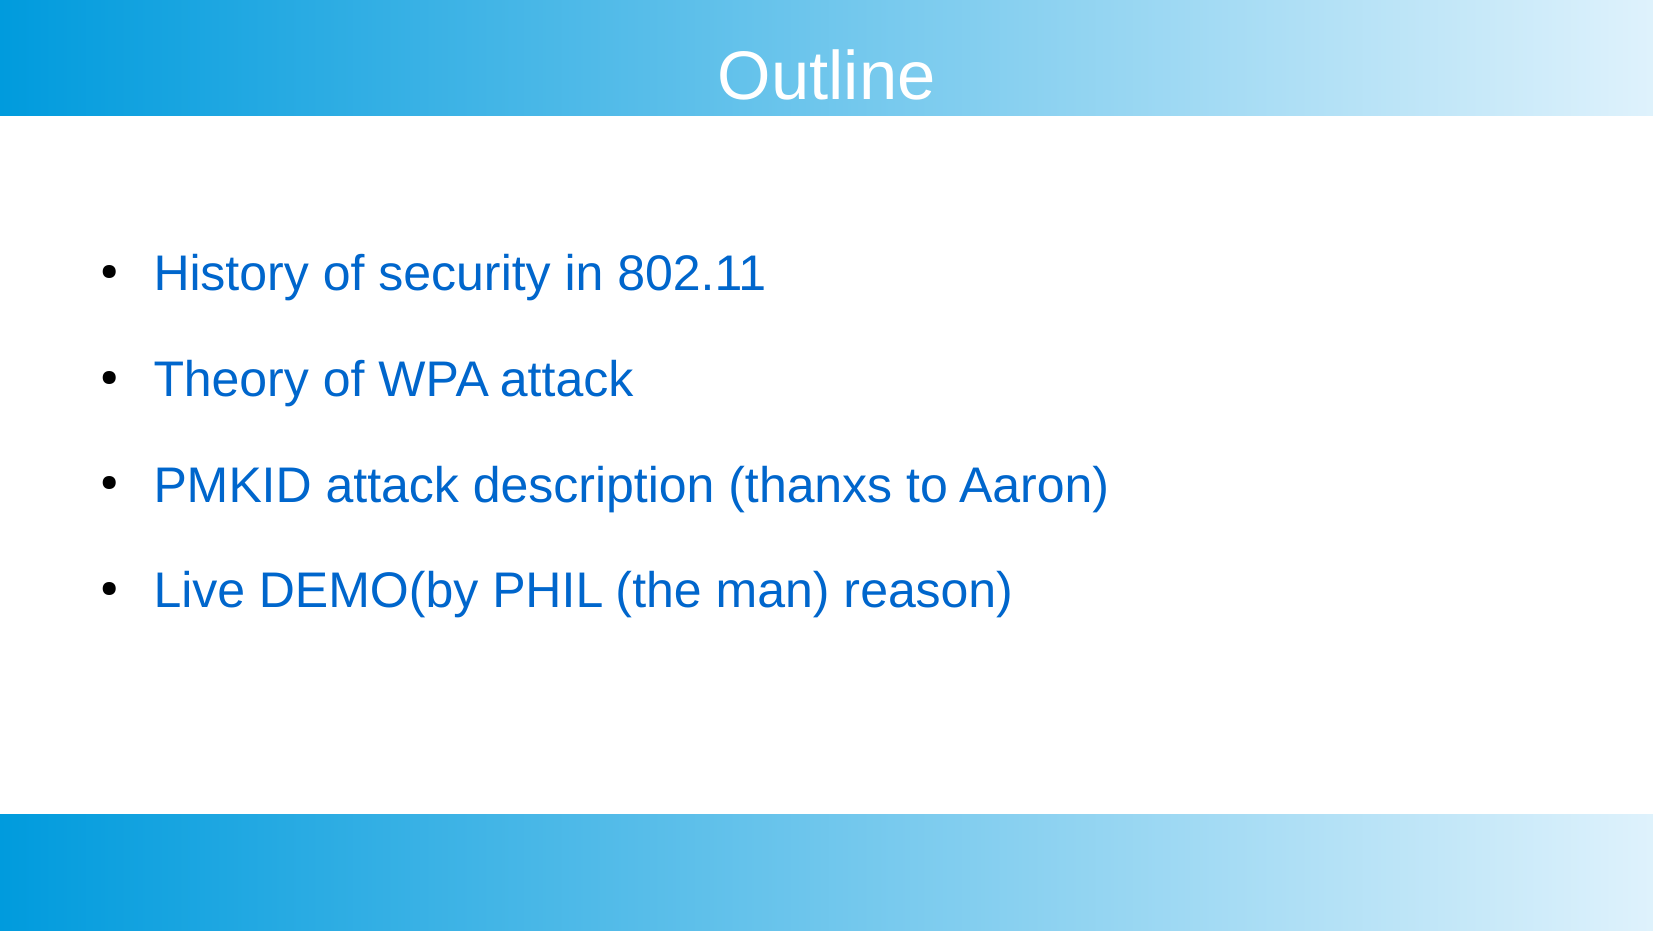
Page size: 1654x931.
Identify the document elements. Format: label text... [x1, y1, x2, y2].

title Outline [82, 37, 1571, 116]
list History of security in 802.11 Theory of WPA attack PMKID attack description (thanxs to Aaron) Live DEMO(by PHIL (the man) reason) [82, 217, 1571, 758]
